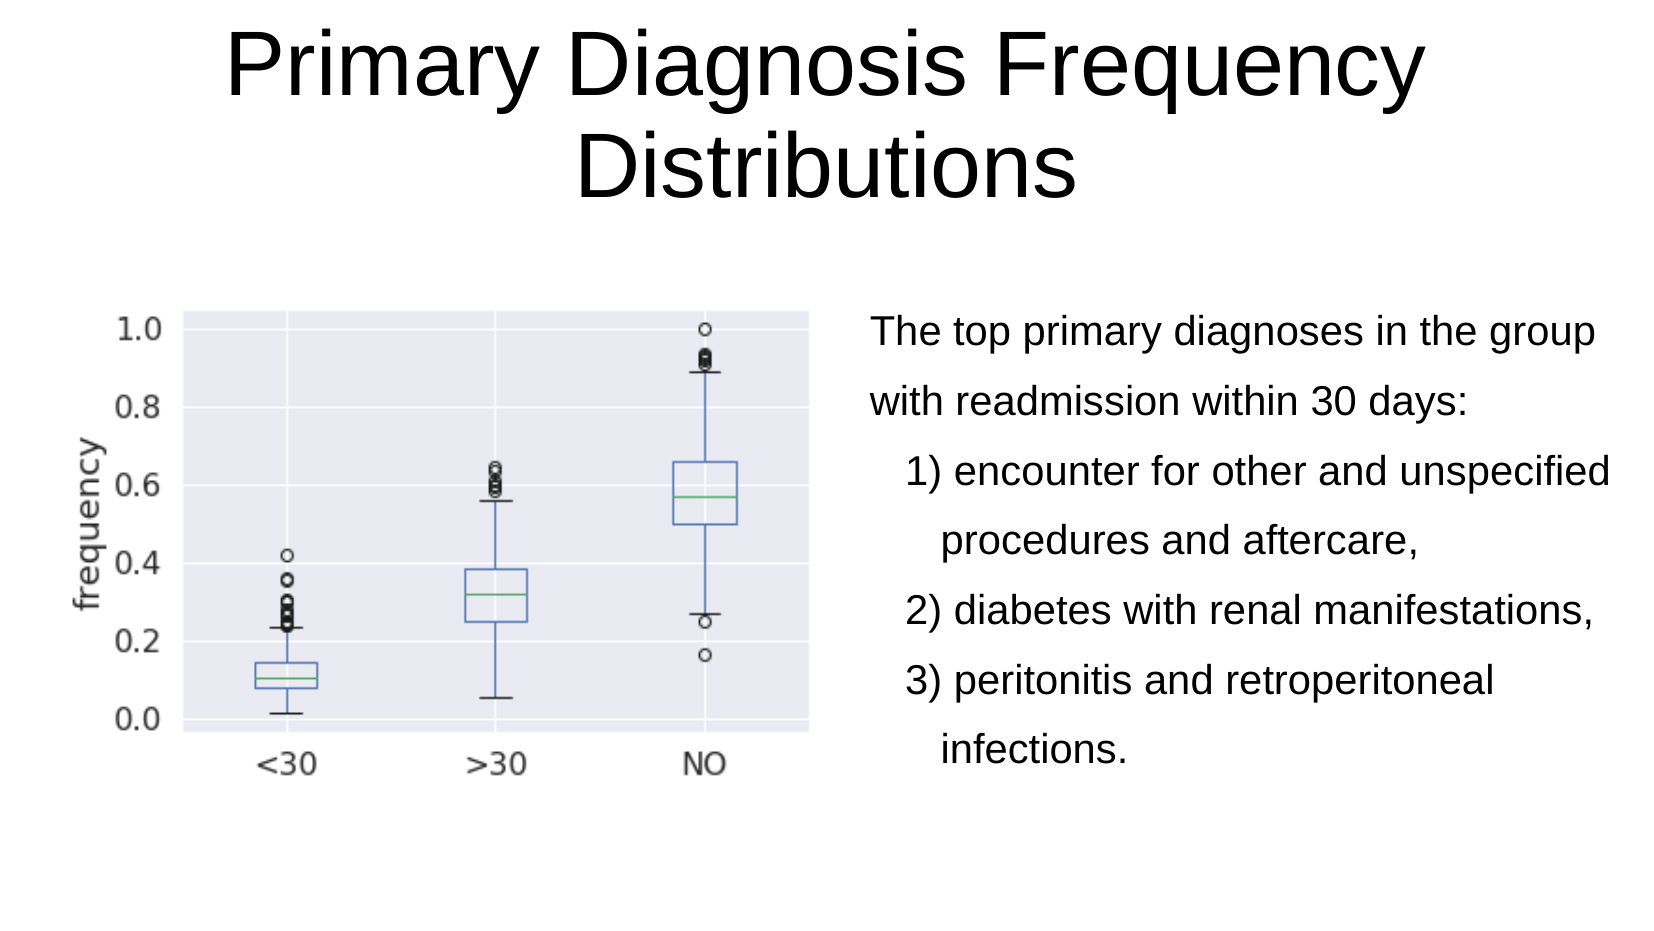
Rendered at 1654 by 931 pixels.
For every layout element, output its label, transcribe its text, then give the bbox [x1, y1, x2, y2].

title Primary Diagnosis Frequency Distributions [82, 12, 1571, 218]
text_box The top primary diagnoses in the group with readmission within 30 days: encounter for other and unspecified procedures and aftercare, diabetes with renal manifestations, peritonitis and retroperitoneal infections. [855, 277, 1654, 920]
picture [60, 284, 832, 796]
